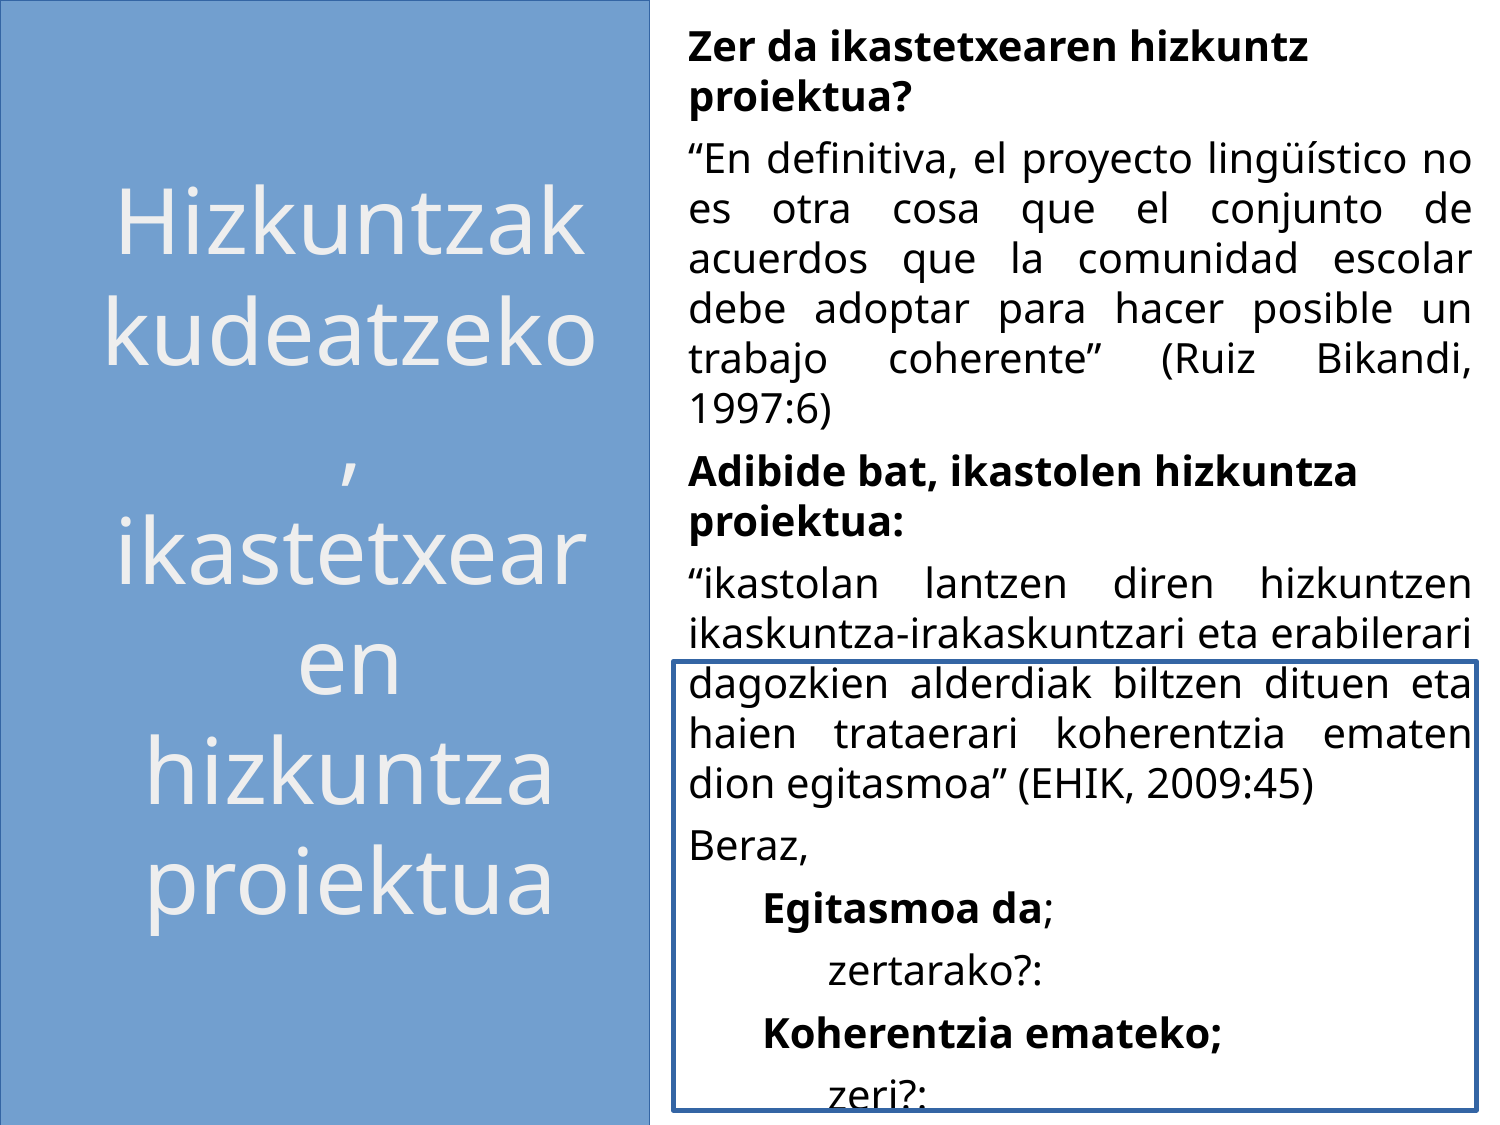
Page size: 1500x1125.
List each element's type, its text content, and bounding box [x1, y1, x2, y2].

title Hizkuntzak kudeatzeko, ikastetxearen hizkuntza proiektua [75, 45, 626, 1052]
list Zer da ikastetxearen hizkuntz proiektua? “En definitiva, el proyecto lingüístico no es otra cosa que el conjunto de acuerdos que la comunidad escolar debe adoptar para hacer posible un trabajo coherente” (Ruiz Bikandi, 1997:6) Adibide bat, ikastolen hizkuntza proiektua: “ikastolan lantzen diren hizkuntzen ikaskuntza-irakaskuntzari eta erabilerari dagozkien alderdiak biltzen dituen eta haien trataerari koherentzia ematen dion egitasmoa” (EHIK, 2009:45) Beraz, Egitasmoa da; zertarako?: Koherentzia emateko; zeri?: Hizkuntzen ikaskuntza-irakaskuntzari eta erabilerari dagozkien alderdiei [676, 664, 1474, 1087]
list Zer da ikastetxearen hizkuntz proiektua? “En definitiva, el proyecto lingüístico no es otra cosa que el conjunto de acuerdos que la comunidad escolar debe adoptar para hacer posible un trabajo coherente” (Ruiz Bikandi, 1997:6) Adibide bat, ikastolen hizkuntza proiektua: “ikastolan lantzen diren hizkuntzen ikaskuntza-irakaskuntzari eta erabilerari dagozkien alderdiak biltzen dituen eta haien trataerari koherentzia ematen dion egitasmoa” (EHIK, 2009:45) Beraz, Egitasmoa da; zertarako?: Koherentzia emateko; zeri?: Hizkuntzen ikaskuntza-irakaskuntzari eta erabilerari dagozkien alderdiei [673, 11, 1489, 1087]
